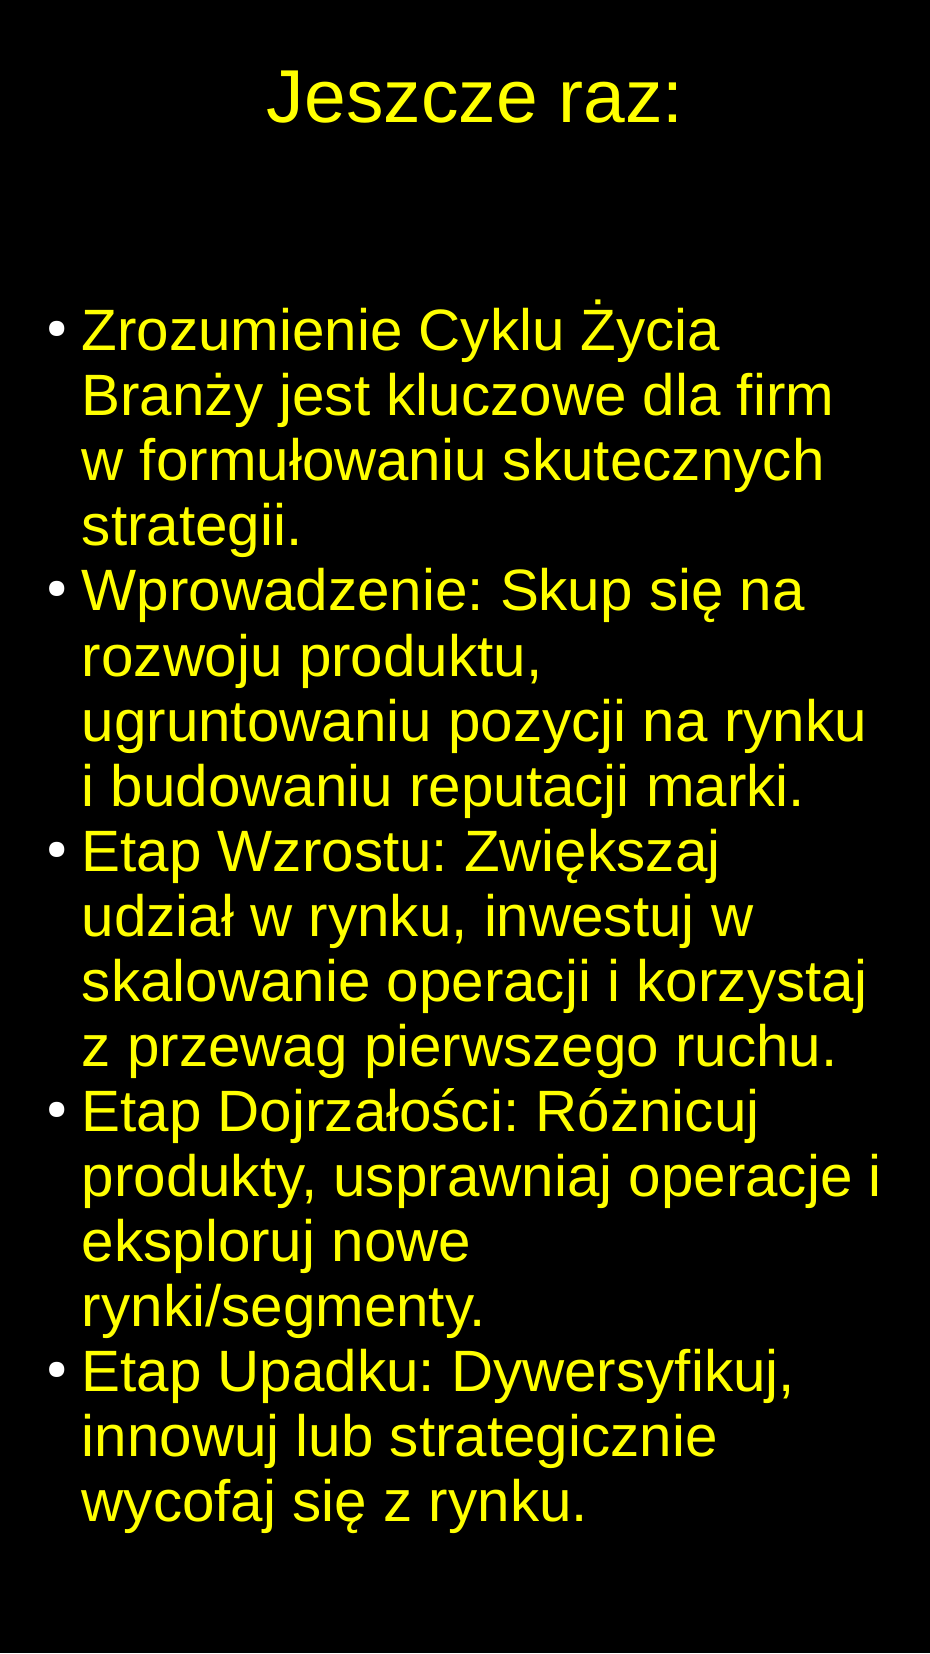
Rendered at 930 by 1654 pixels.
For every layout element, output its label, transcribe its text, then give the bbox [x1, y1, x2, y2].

subtitle Zrozumienie Cyklu Życia Branży jest kluczowe dla firm w formułowaniu skutecznych strategii. Wprowadzenie: Skup się na rozwoju produktu, ugruntowaniu pozycji na rynku i budowaniu reputacji marki. Etap Wzrostu: Zwiększaj udział w rynku, inwestuj w skalowanie operacji i korzystaj z przewag pierwszego ruchu. Etap Dojrzałości: Różnicuj produkty, usprawniaj operacje i eksploruj nowe rynki/segmenty. Etap Upadku: Dywersyfikuj, innowuj lub strategicznie wycofaj się z rynku. [46, 298, 884, 1534]
title Jeszcze raz: [46, 54, 884, 298]
